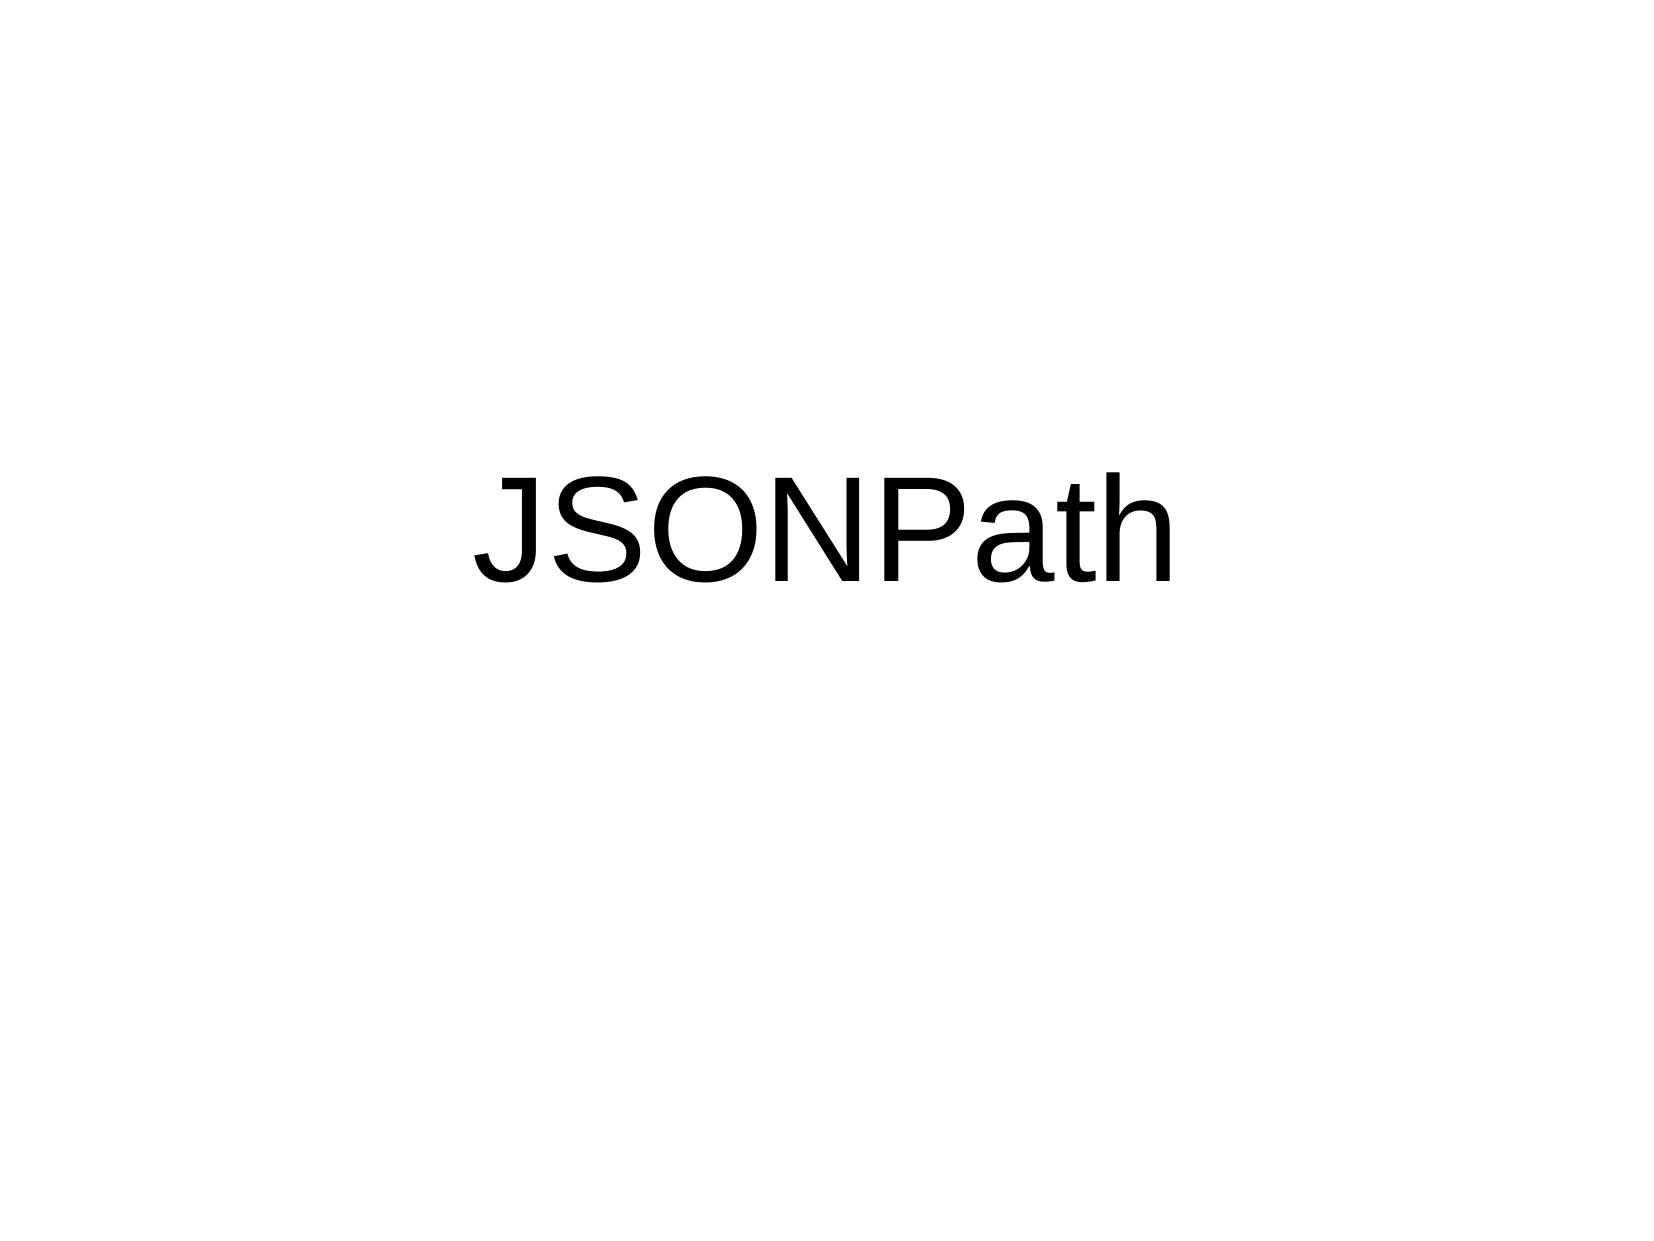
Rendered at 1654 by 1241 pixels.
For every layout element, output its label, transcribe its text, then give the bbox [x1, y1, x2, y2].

subtitle JSONPath [82, 49, 1571, 1010]
